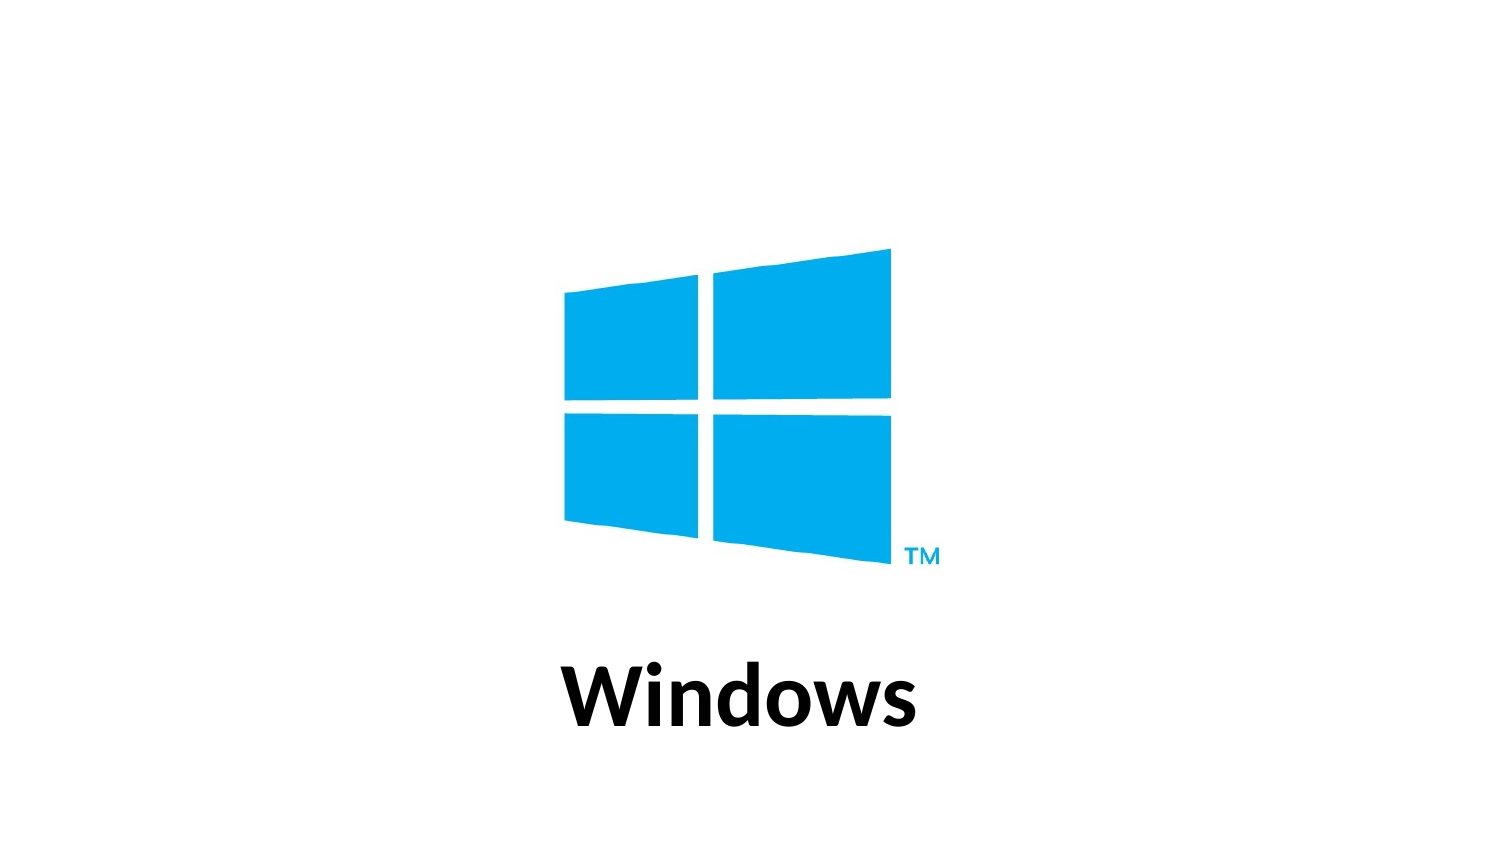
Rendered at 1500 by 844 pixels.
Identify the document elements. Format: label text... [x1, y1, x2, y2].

picture [540, 194, 976, 615]
title Windows [0, 615, 1500, 779]
